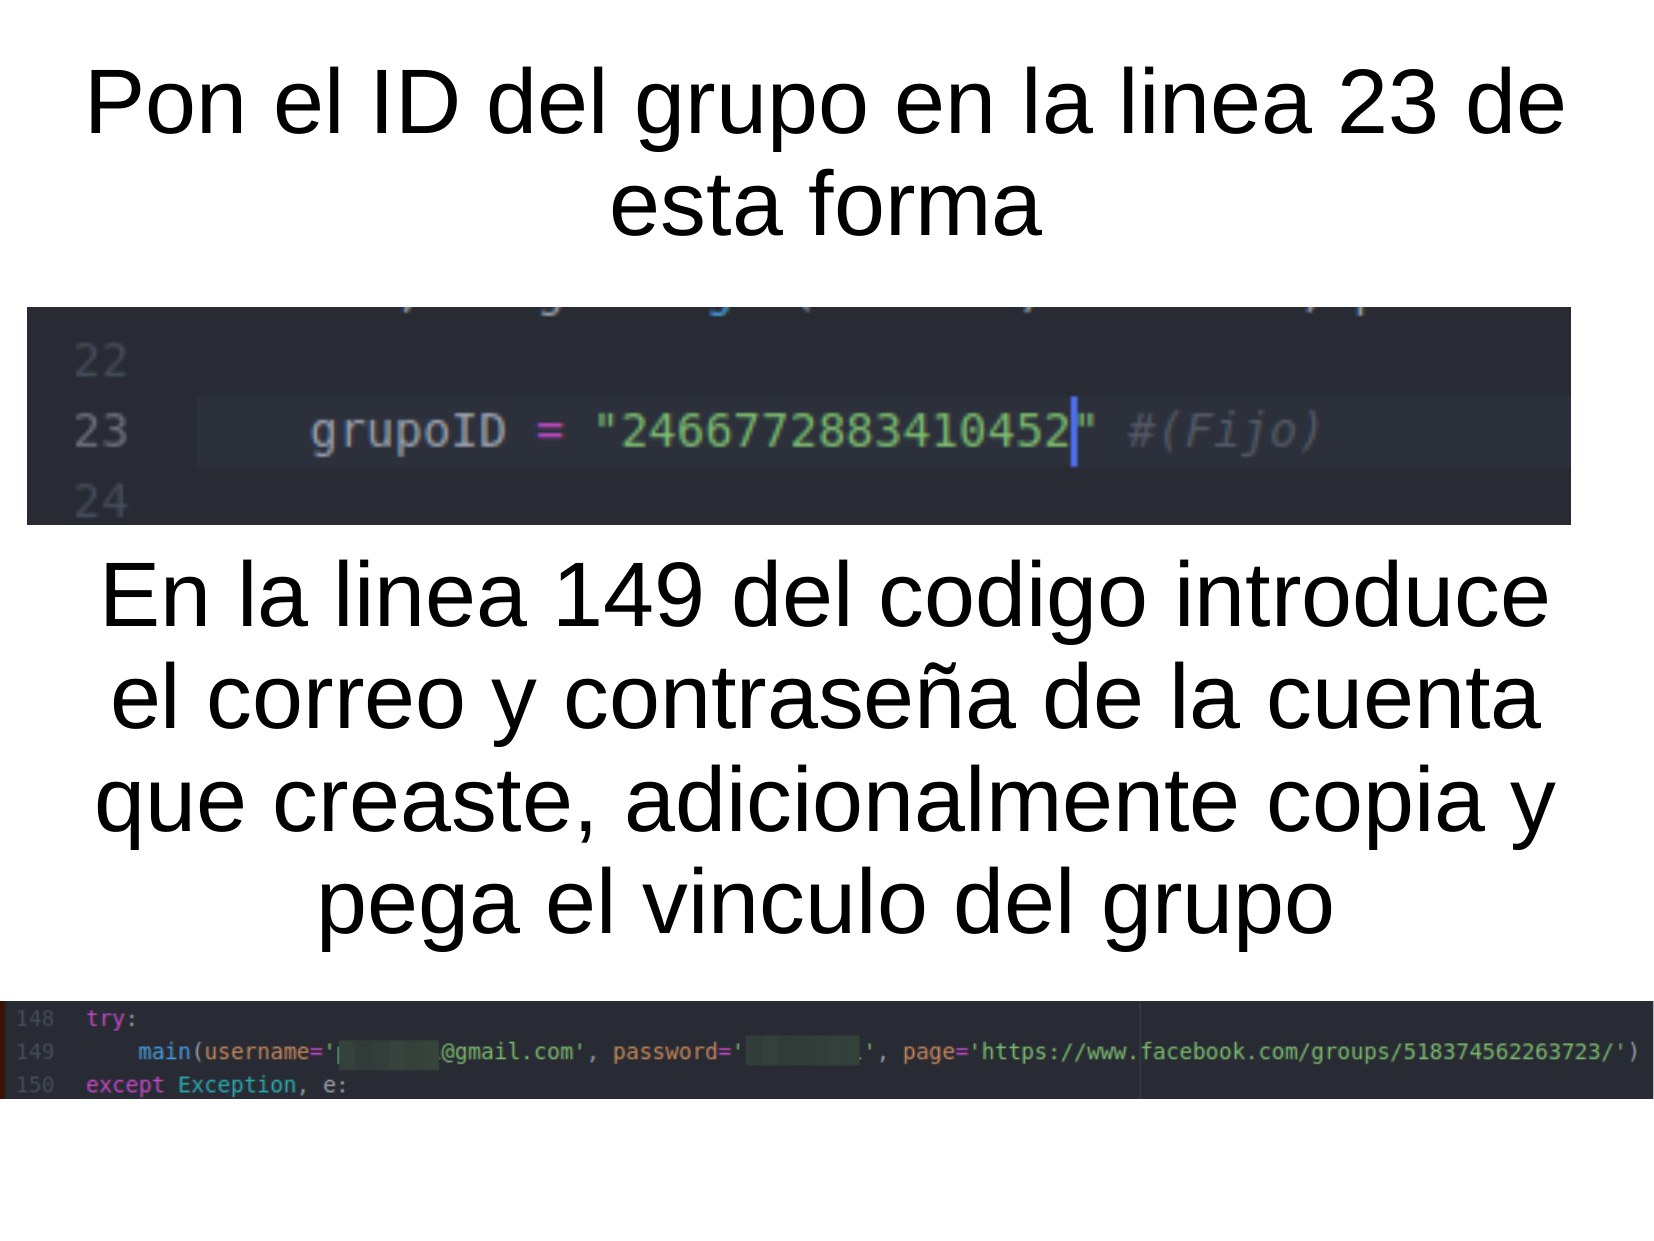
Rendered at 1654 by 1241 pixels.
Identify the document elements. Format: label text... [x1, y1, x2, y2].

picture [27, 307, 1571, 525]
title En la linea 149 del codigo introduce el correo y contraseña de la cuenta que creaste, adicionalmente copia y pega el vinculo del grupo [82, 543, 1571, 954]
picture [0, 1001, 1654, 1099]
title Pon el ID del grupo en la linea 23 de esta forma [82, 49, 1571, 257]
